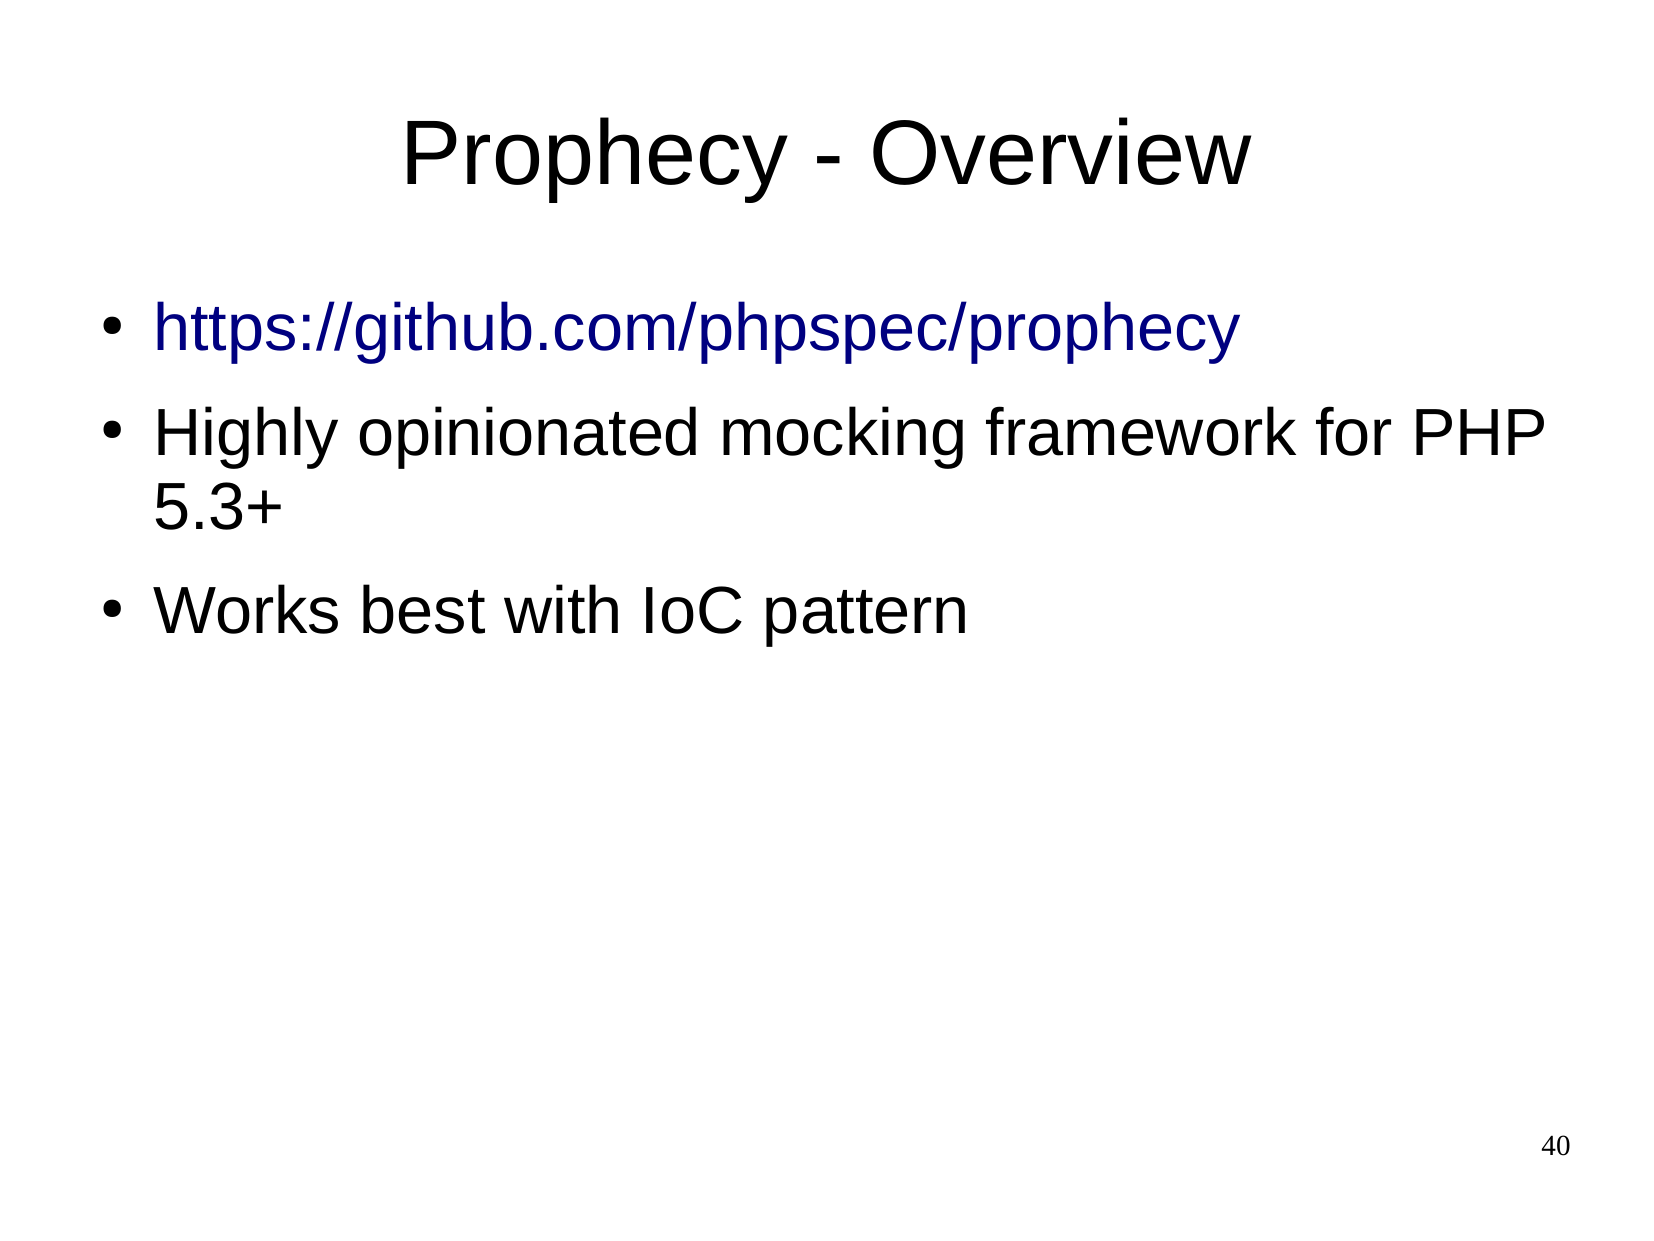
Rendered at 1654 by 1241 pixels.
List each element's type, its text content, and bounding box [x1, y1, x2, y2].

list https://github.com/phpspec/prophecy Highly opinionated mocking framework for PHP 5.3+ Works best with IoC pattern [82, 290, 1571, 1010]
title Prophecy - Overview [82, 49, 1571, 257]
